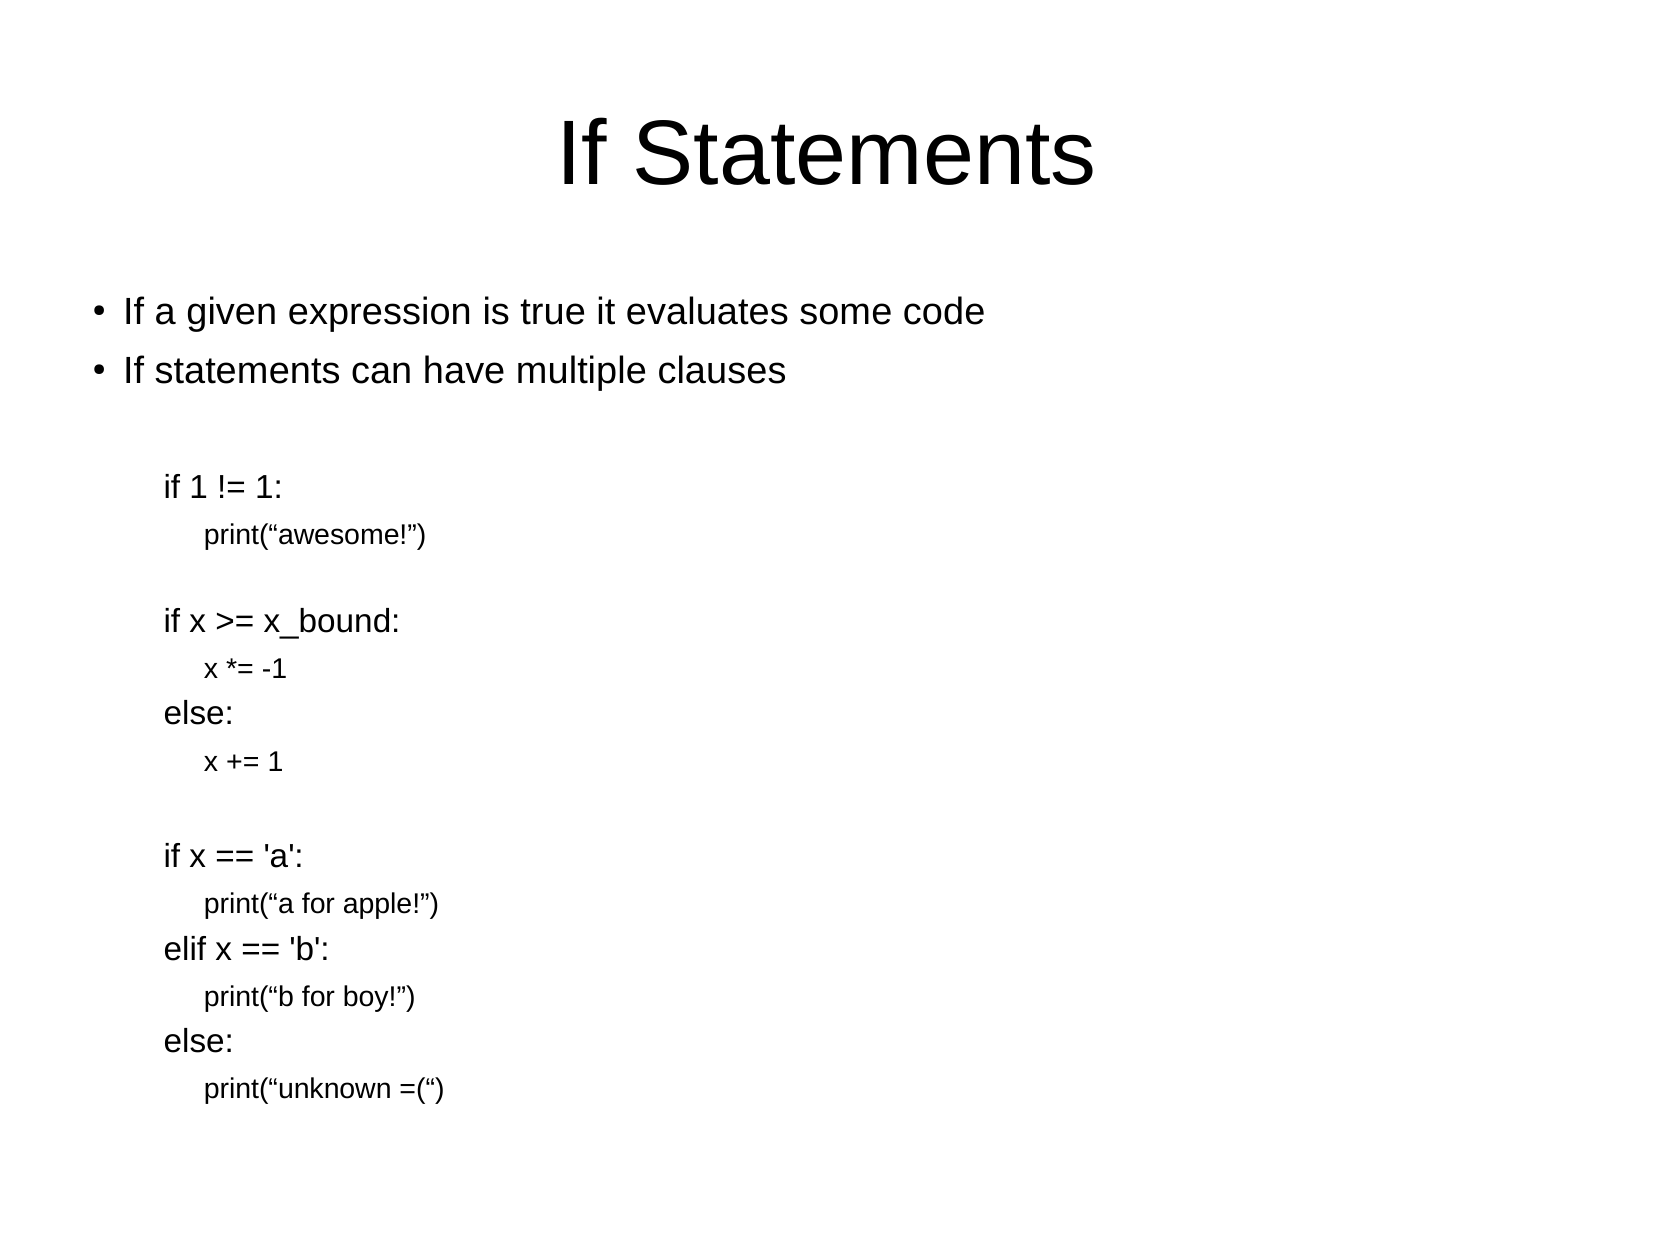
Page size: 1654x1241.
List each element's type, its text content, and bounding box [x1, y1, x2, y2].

title If Statements [82, 49, 1571, 257]
list If a given expression is true it evaluates some code If statements can have multiple clauses if 1 != 1: print(“awesome!”) if x >= x_bound: x *= -1 else: x += 1 if x == 'a': print(“a for apple!”) elif x == 'b': print(“b for boy!”) else: print(“unknown =(“) [82, 290, 1571, 1109]
